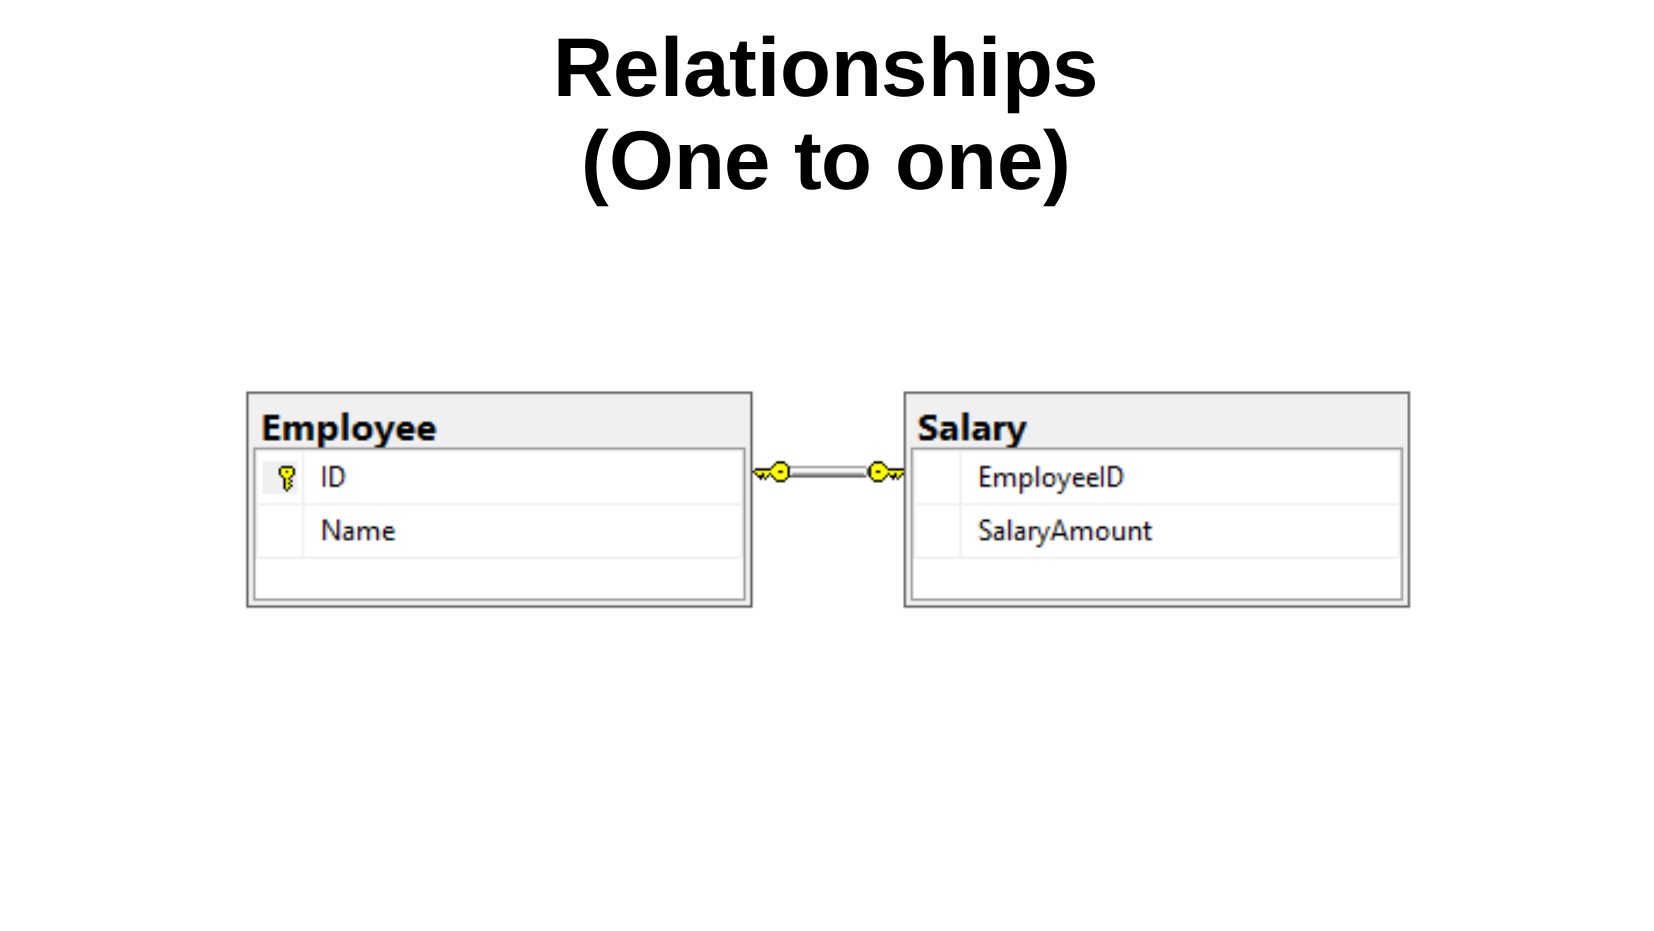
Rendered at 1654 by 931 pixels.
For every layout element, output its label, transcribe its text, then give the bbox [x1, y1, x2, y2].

title Relationships (One to one) [82, 21, 1571, 208]
picture [219, 348, 1434, 641]
